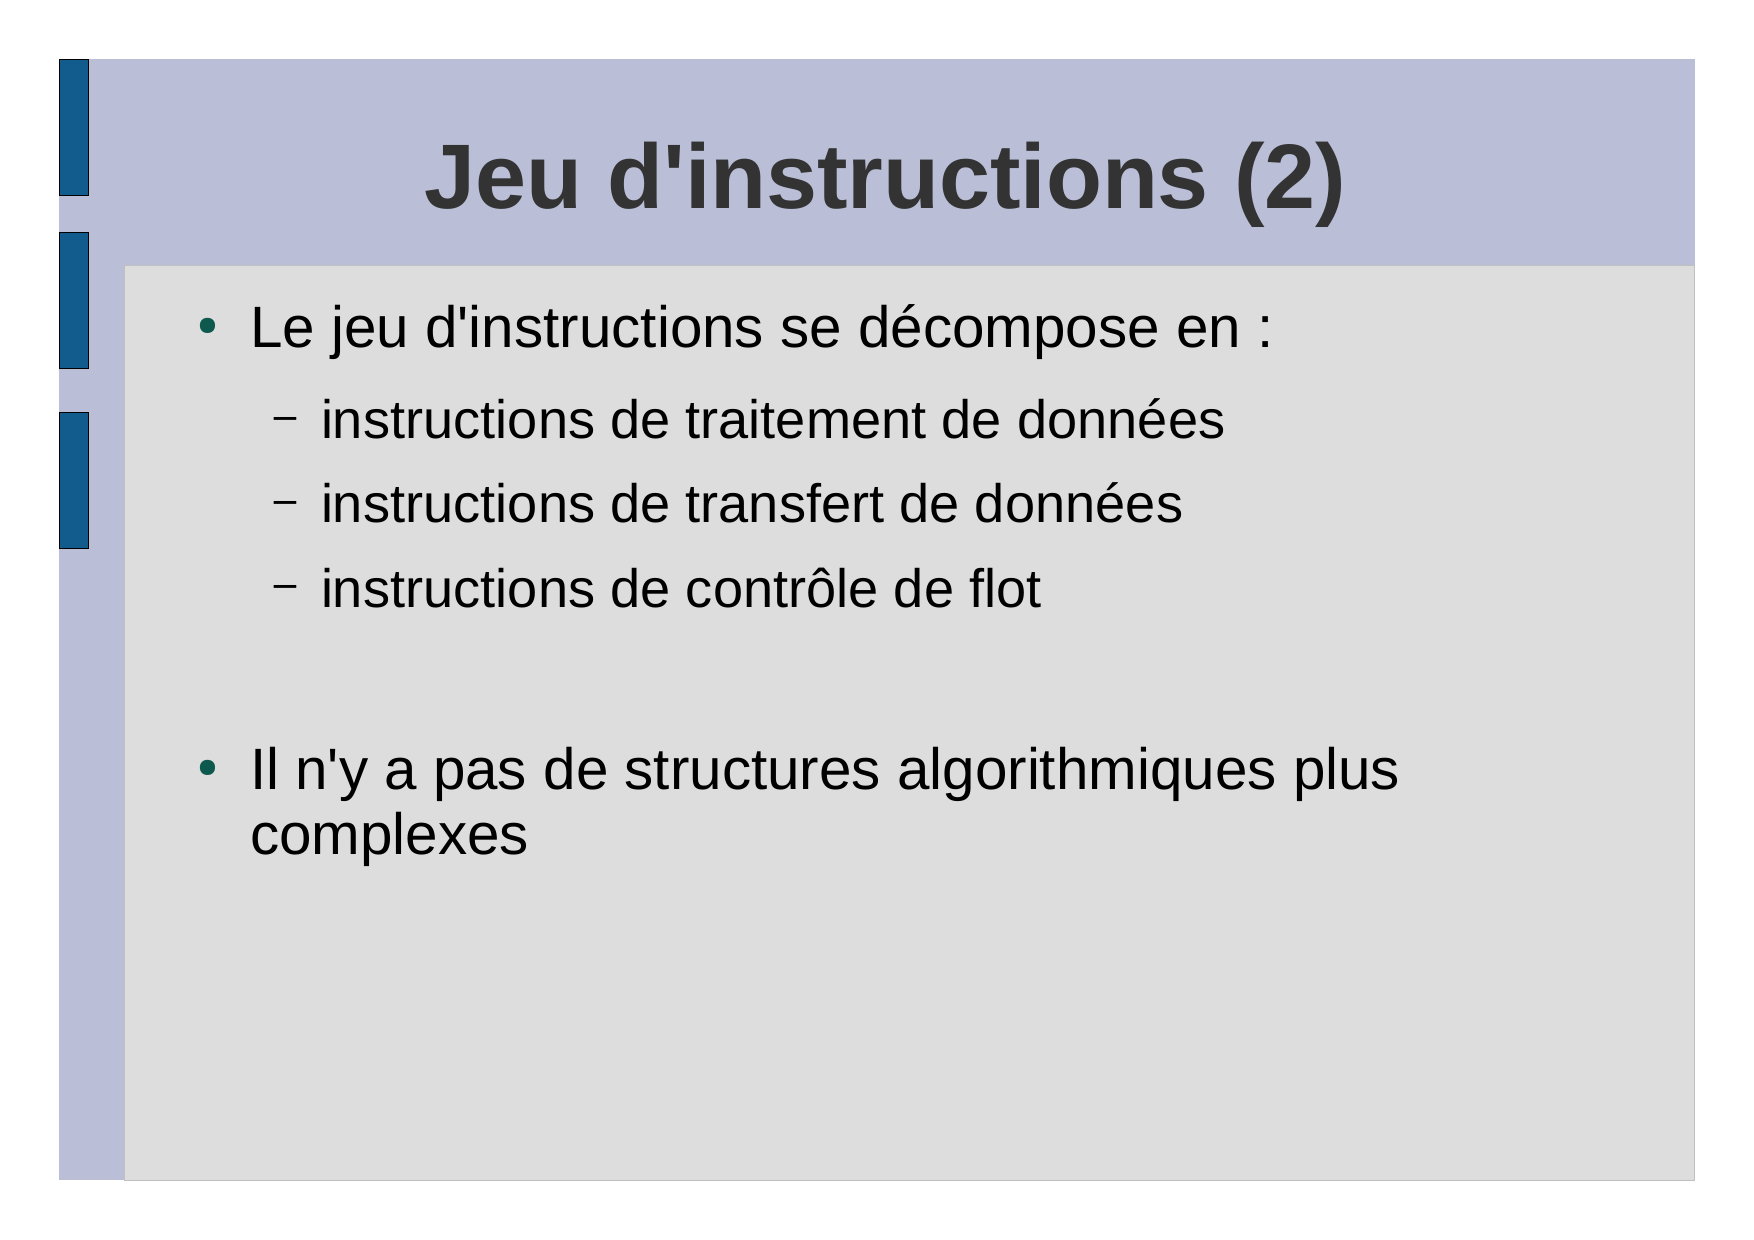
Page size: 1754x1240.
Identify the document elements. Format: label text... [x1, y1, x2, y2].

list Le jeu d'instructions se décompose en : instructions de traitement de données instructions de transfert de données instructions de contrôle de flot Il n'y a pas de structures algorithmiques plus complexes [179, 295, 1577, 1093]
title Jeu d'instructions (2) [118, 88, 1654, 266]
